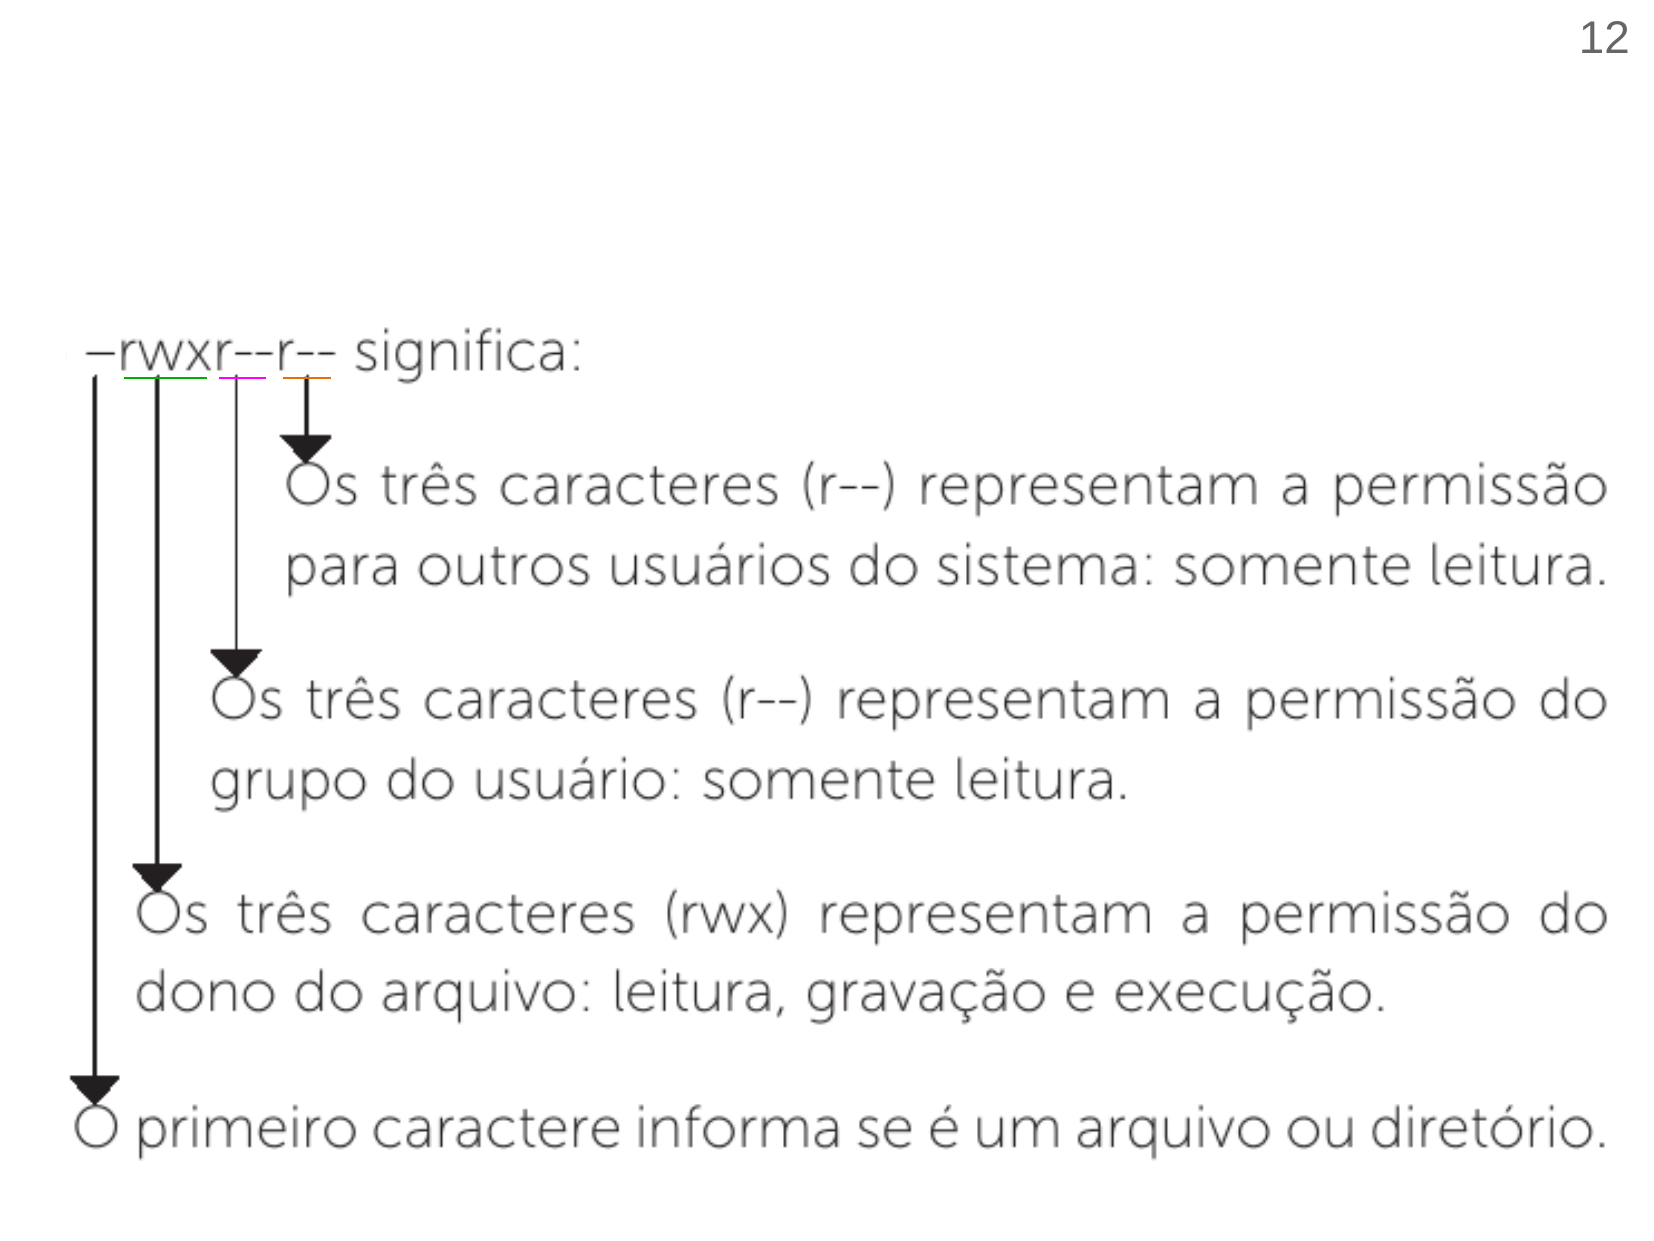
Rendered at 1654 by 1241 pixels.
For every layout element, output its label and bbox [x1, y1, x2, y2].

picture [66, 324, 1625, 1170]
